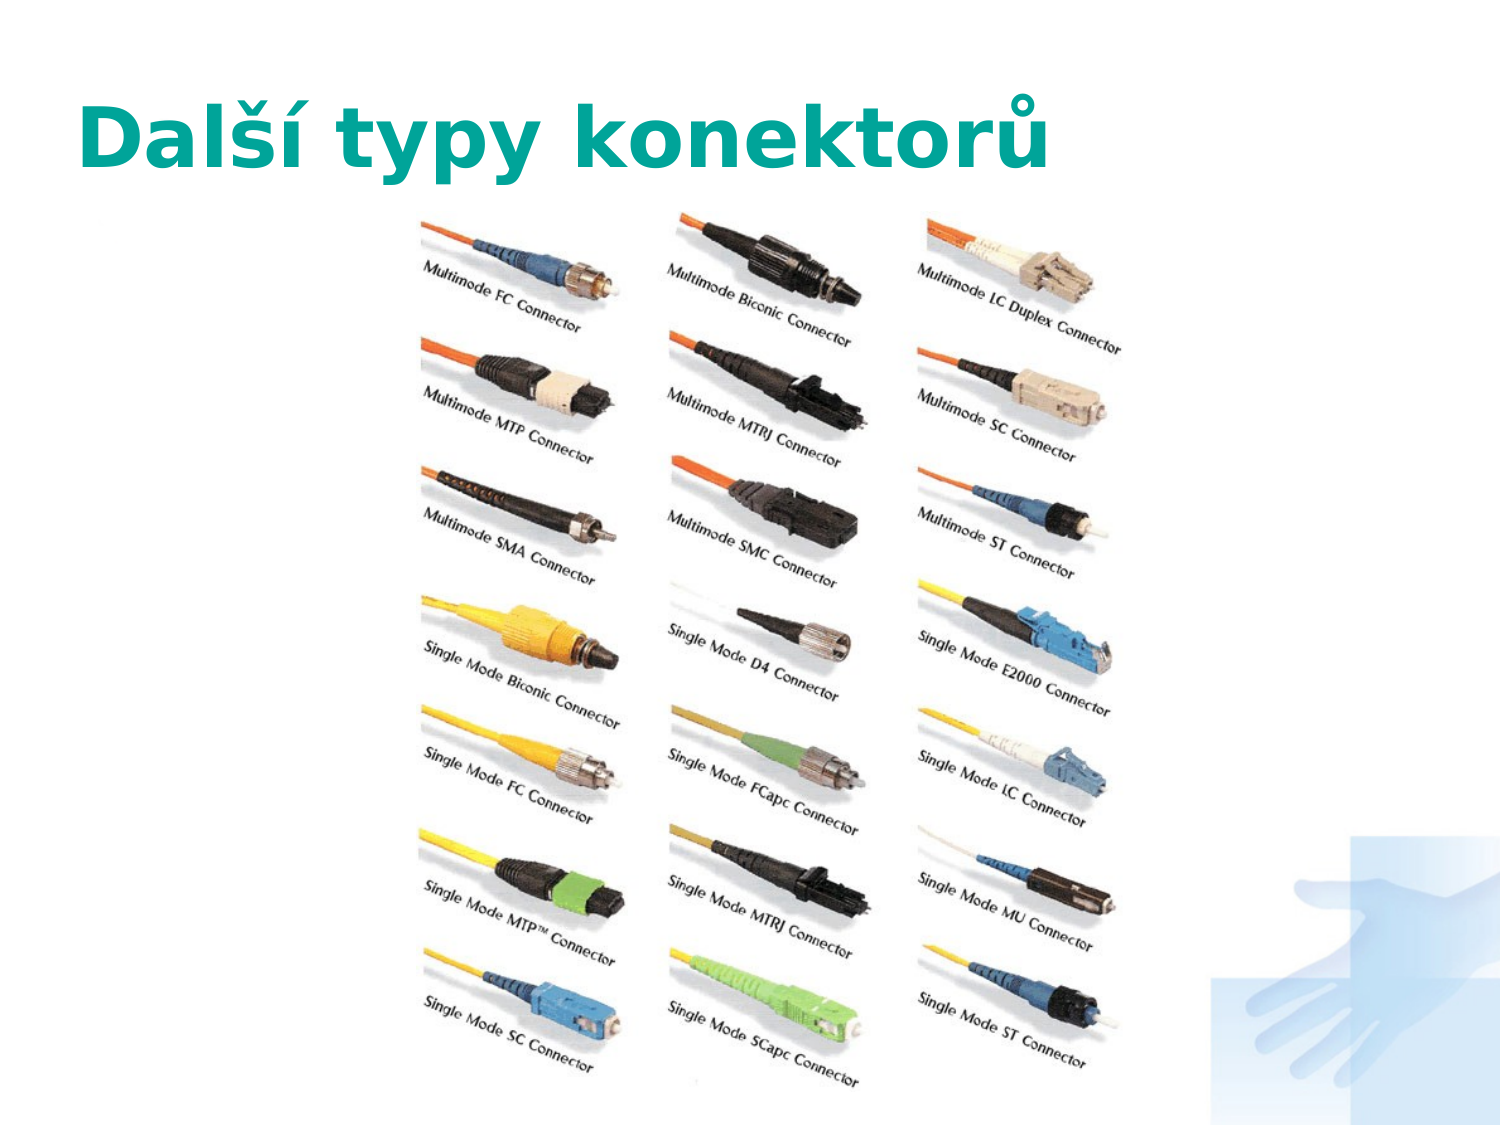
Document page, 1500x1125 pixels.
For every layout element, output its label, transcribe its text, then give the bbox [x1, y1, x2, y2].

picture [0, 0, 1500, 1125]
title Další typy konektorů [75, 21, 1426, 257]
